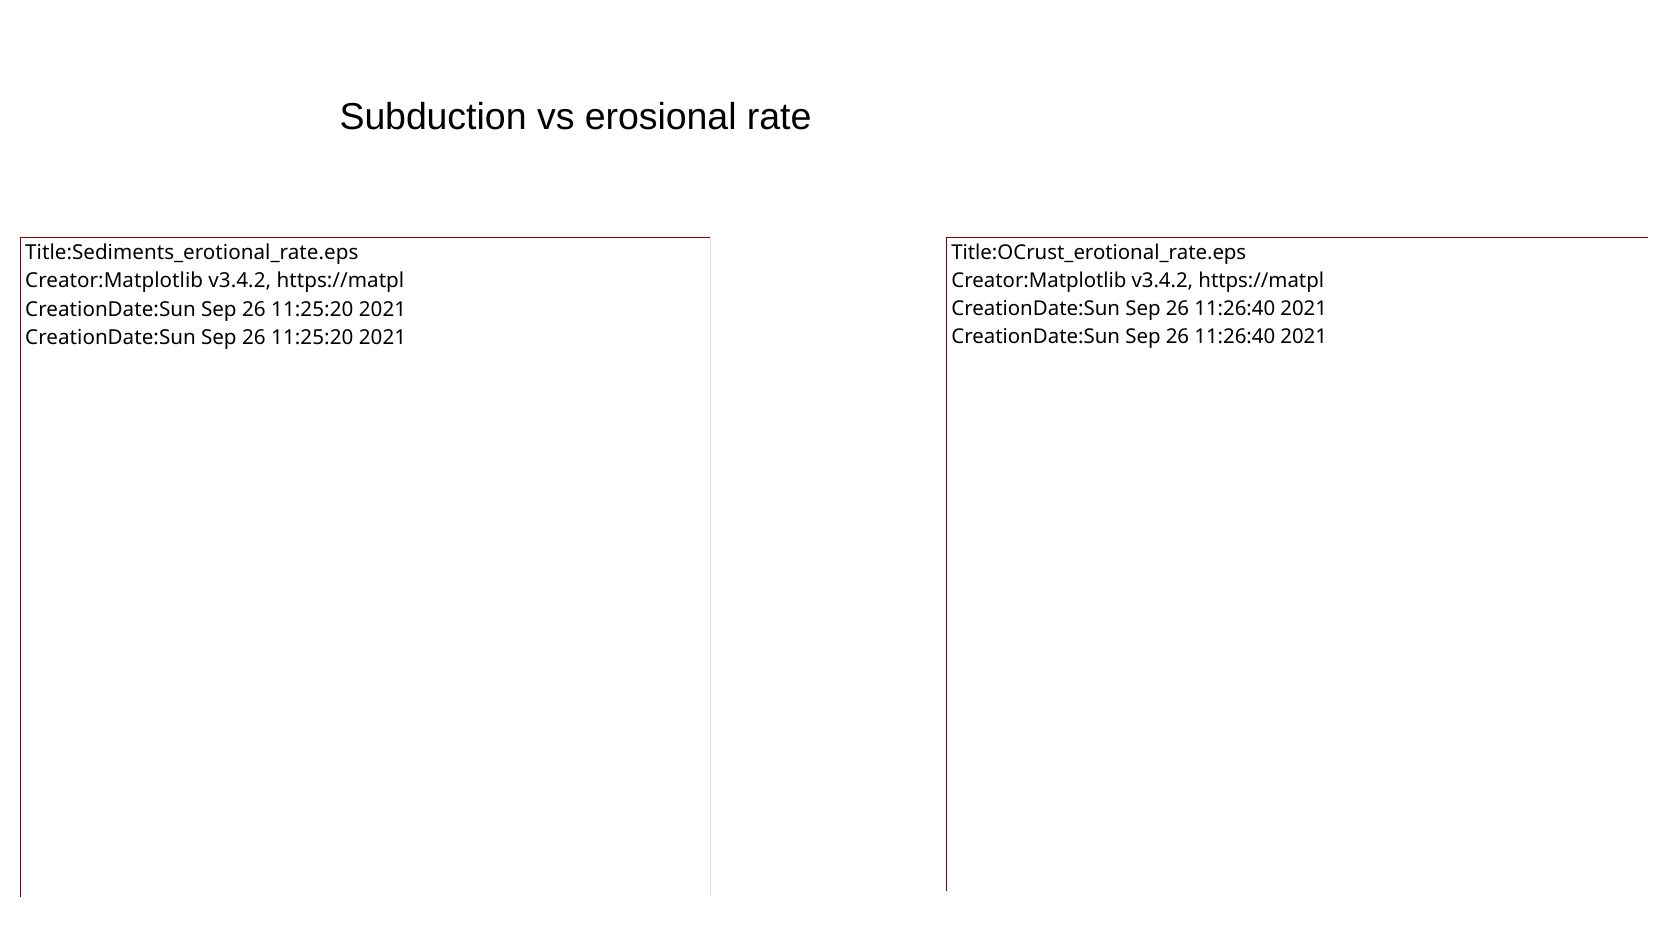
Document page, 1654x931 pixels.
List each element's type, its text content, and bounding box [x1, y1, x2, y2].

picture [944, 236, 1648, 891]
text_box Subduction vs erosional rate [324, 88, 1359, 146]
picture [18, 236, 711, 897]
